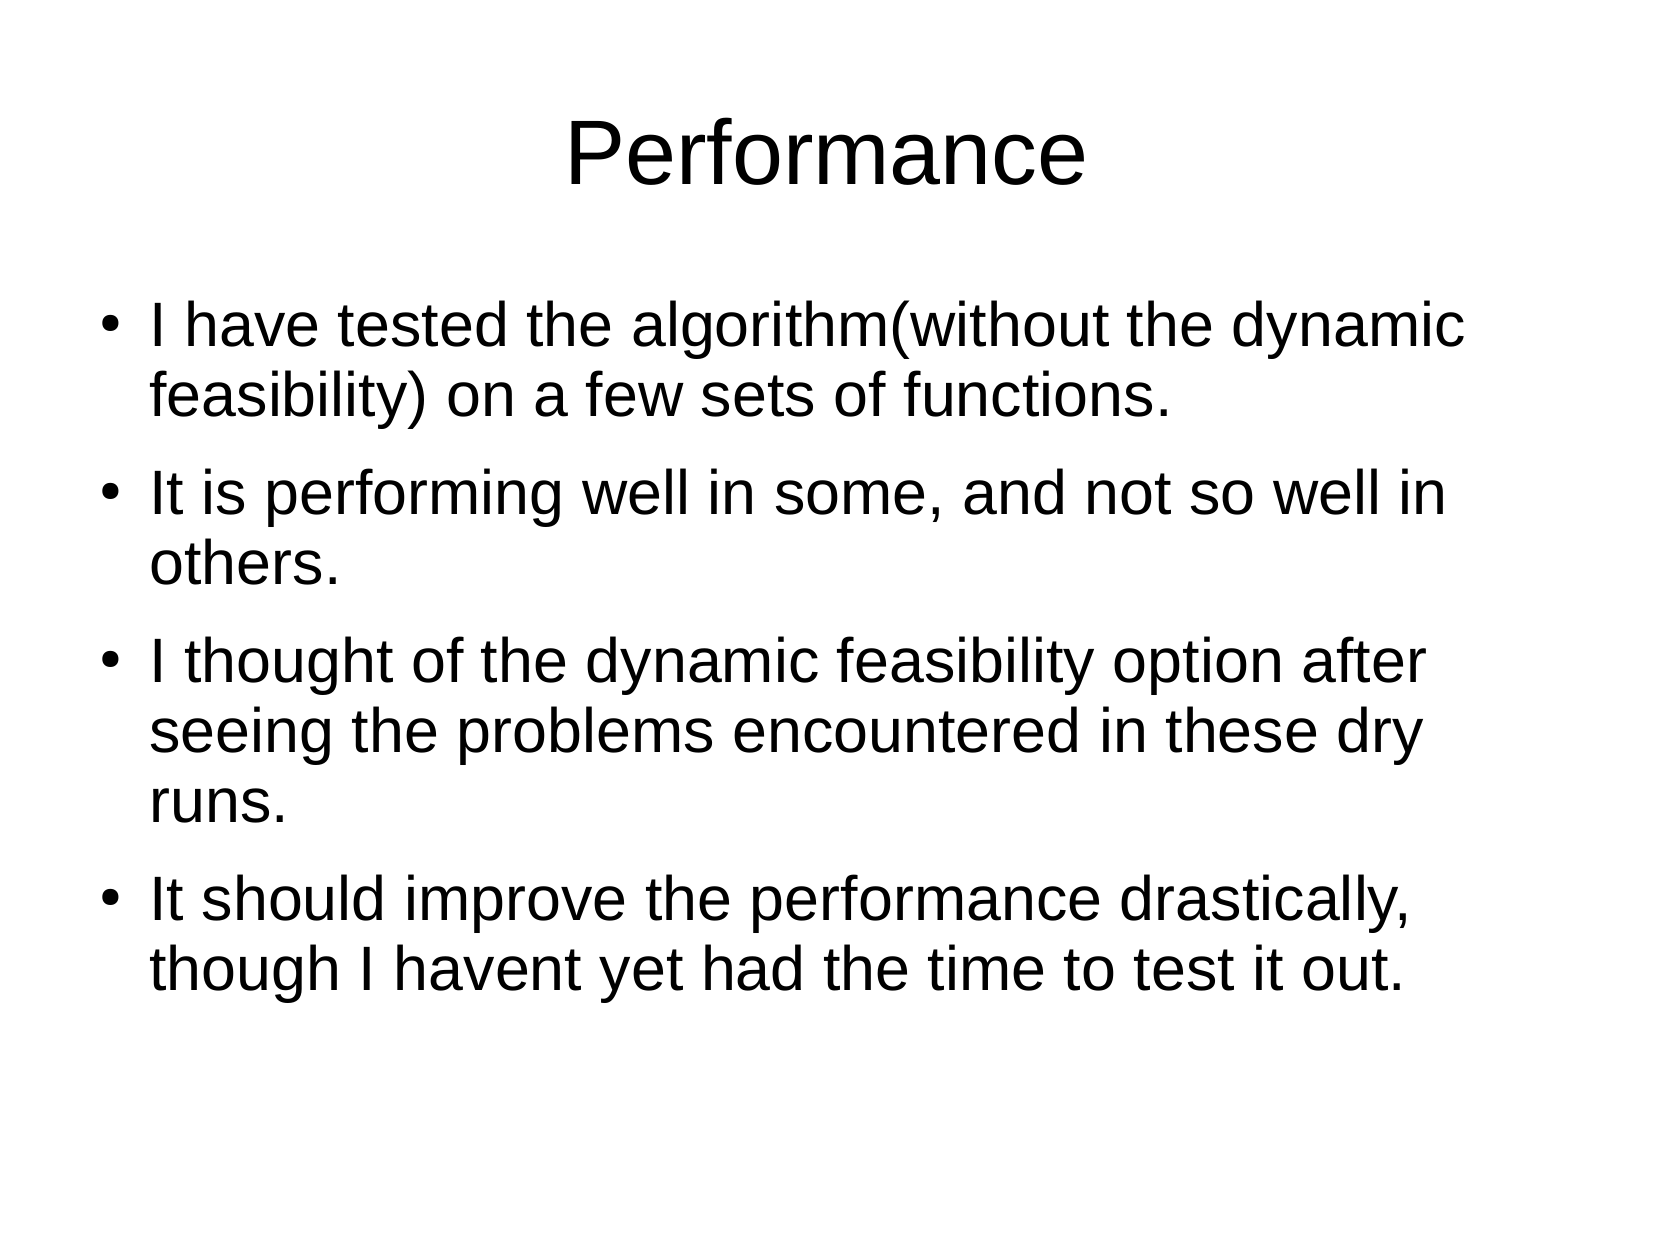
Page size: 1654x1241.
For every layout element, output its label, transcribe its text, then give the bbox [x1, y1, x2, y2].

list I have tested the algorithm(without the dynamic feasibility) on a few sets of functions. It is performing well in some, and not so well in others. I thought of the dynamic feasibility option after seeing the problems encountered in these dry runs. It should improve the performance drastically, though I havent yet had the time to test it out. [82, 290, 1571, 1010]
title Performance [82, 49, 1571, 257]
